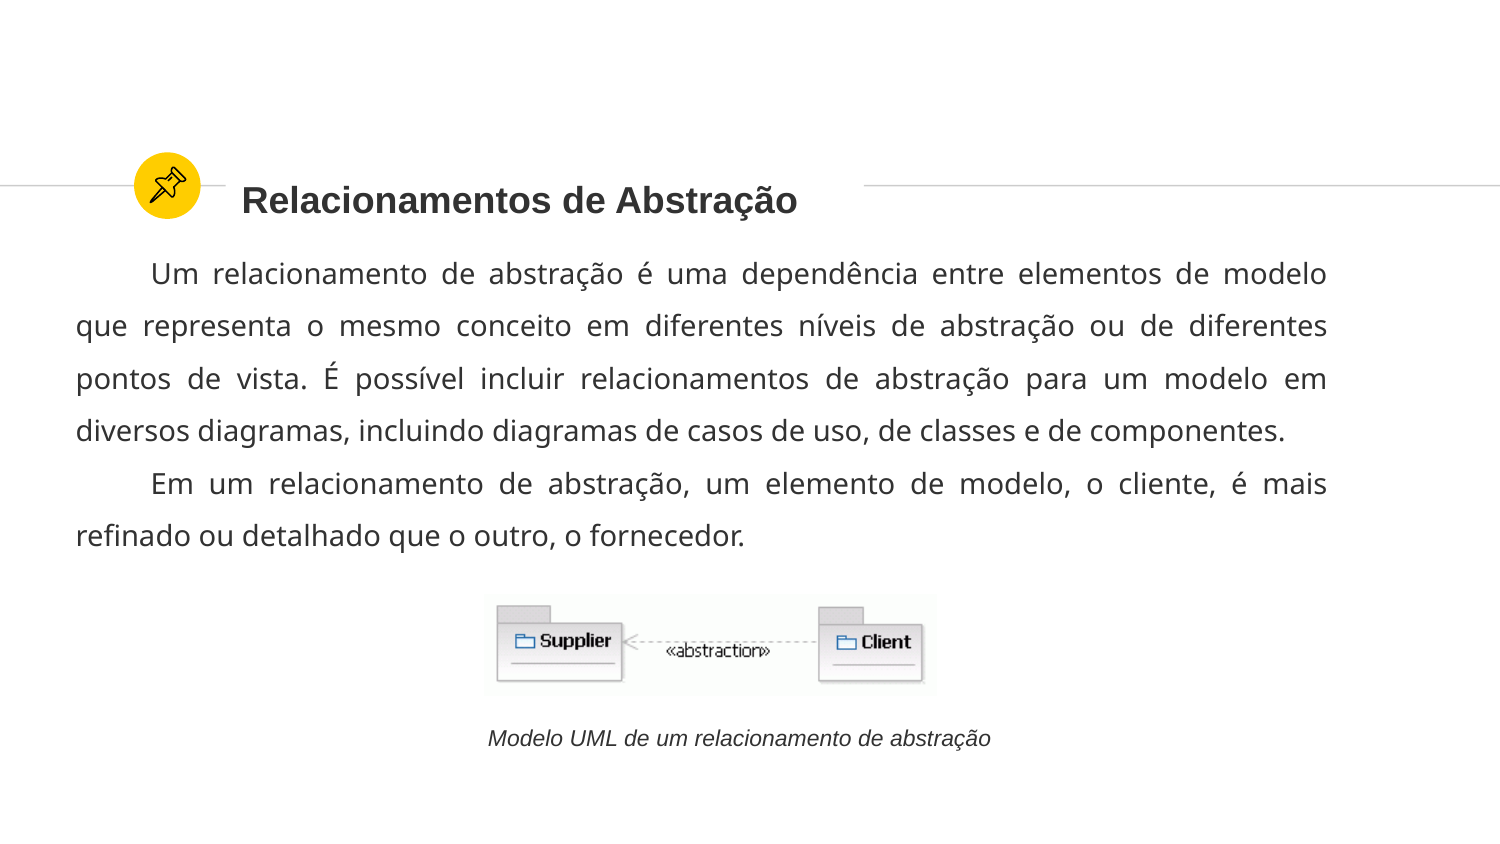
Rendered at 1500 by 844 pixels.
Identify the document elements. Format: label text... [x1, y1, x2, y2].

picture [484, 594, 937, 696]
list Um relacionamento de abstração é uma dependência entre elementos de modelo que representa o mesmo conceito em diferentes níveis de abstração ou de diferentes pontos de vista. É possível incluir relacionamentos de abstração para um modelo em diversos diagramas, incluindo diagramas de casos de uso, de classes e de componentes. Em um relacionamento de abstração, um elemento de modelo, o cliente, é mais refinado ou detalhado que o outro, o fornecedor. Modelo UML de um relacionamento de abstração [60, 222, 1344, 776]
title Relacionamentos de Abstração [226, 151, 863, 222]
